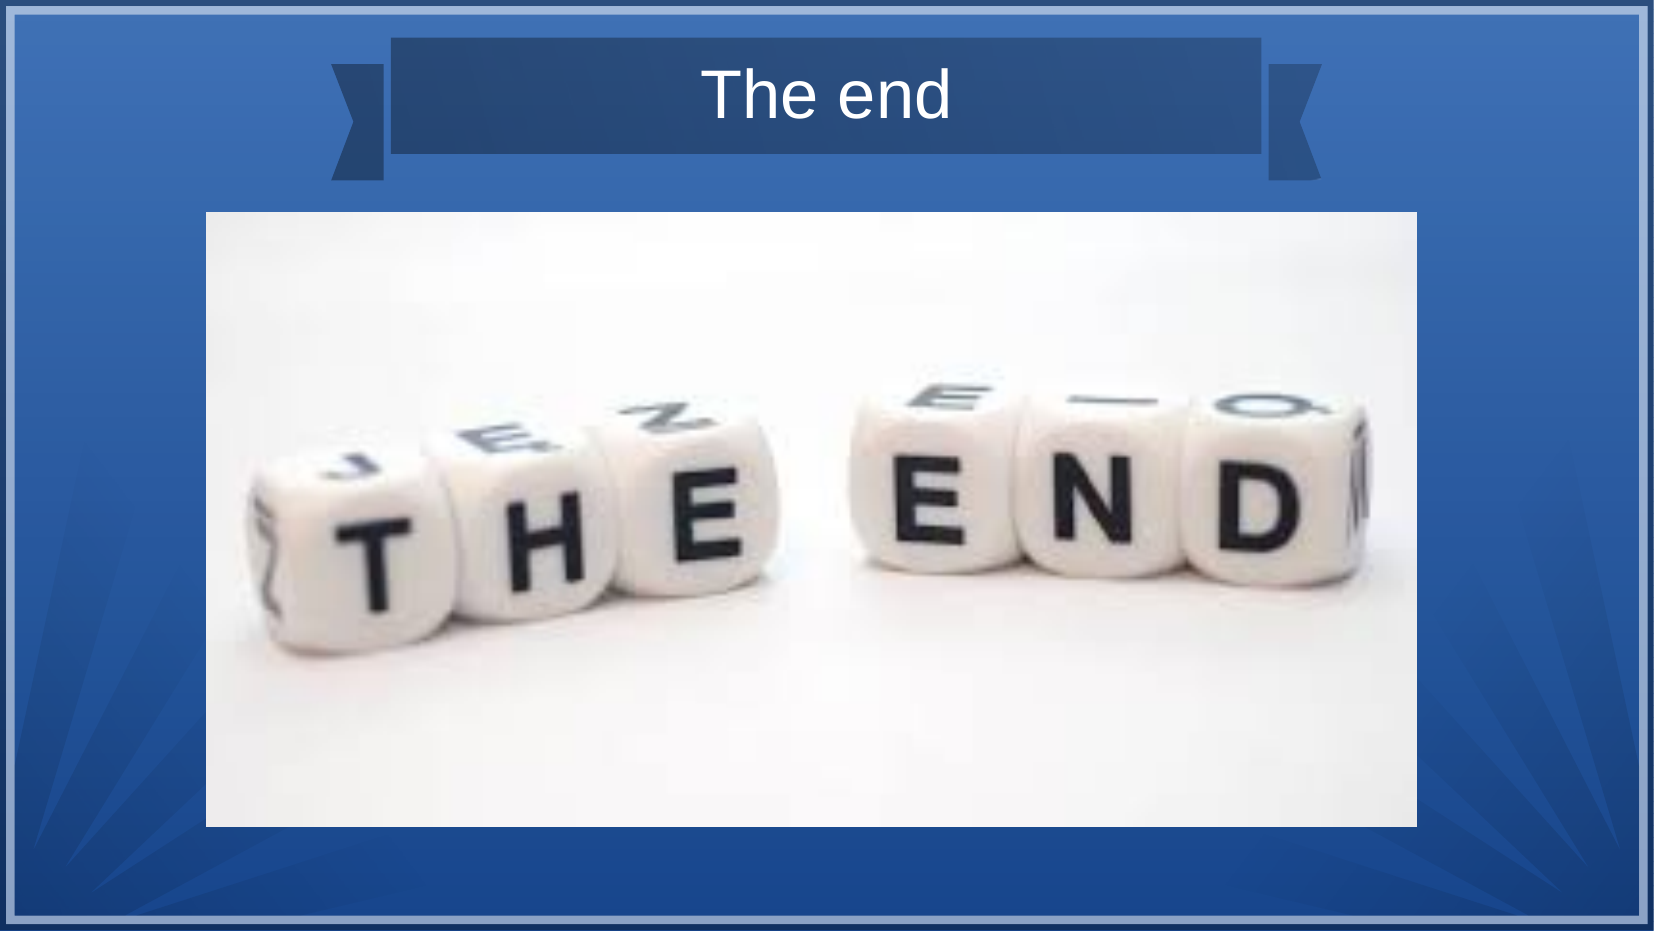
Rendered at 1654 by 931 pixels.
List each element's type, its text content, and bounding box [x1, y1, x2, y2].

title The end [389, 35, 1264, 154]
picture [206, 212, 1417, 827]
